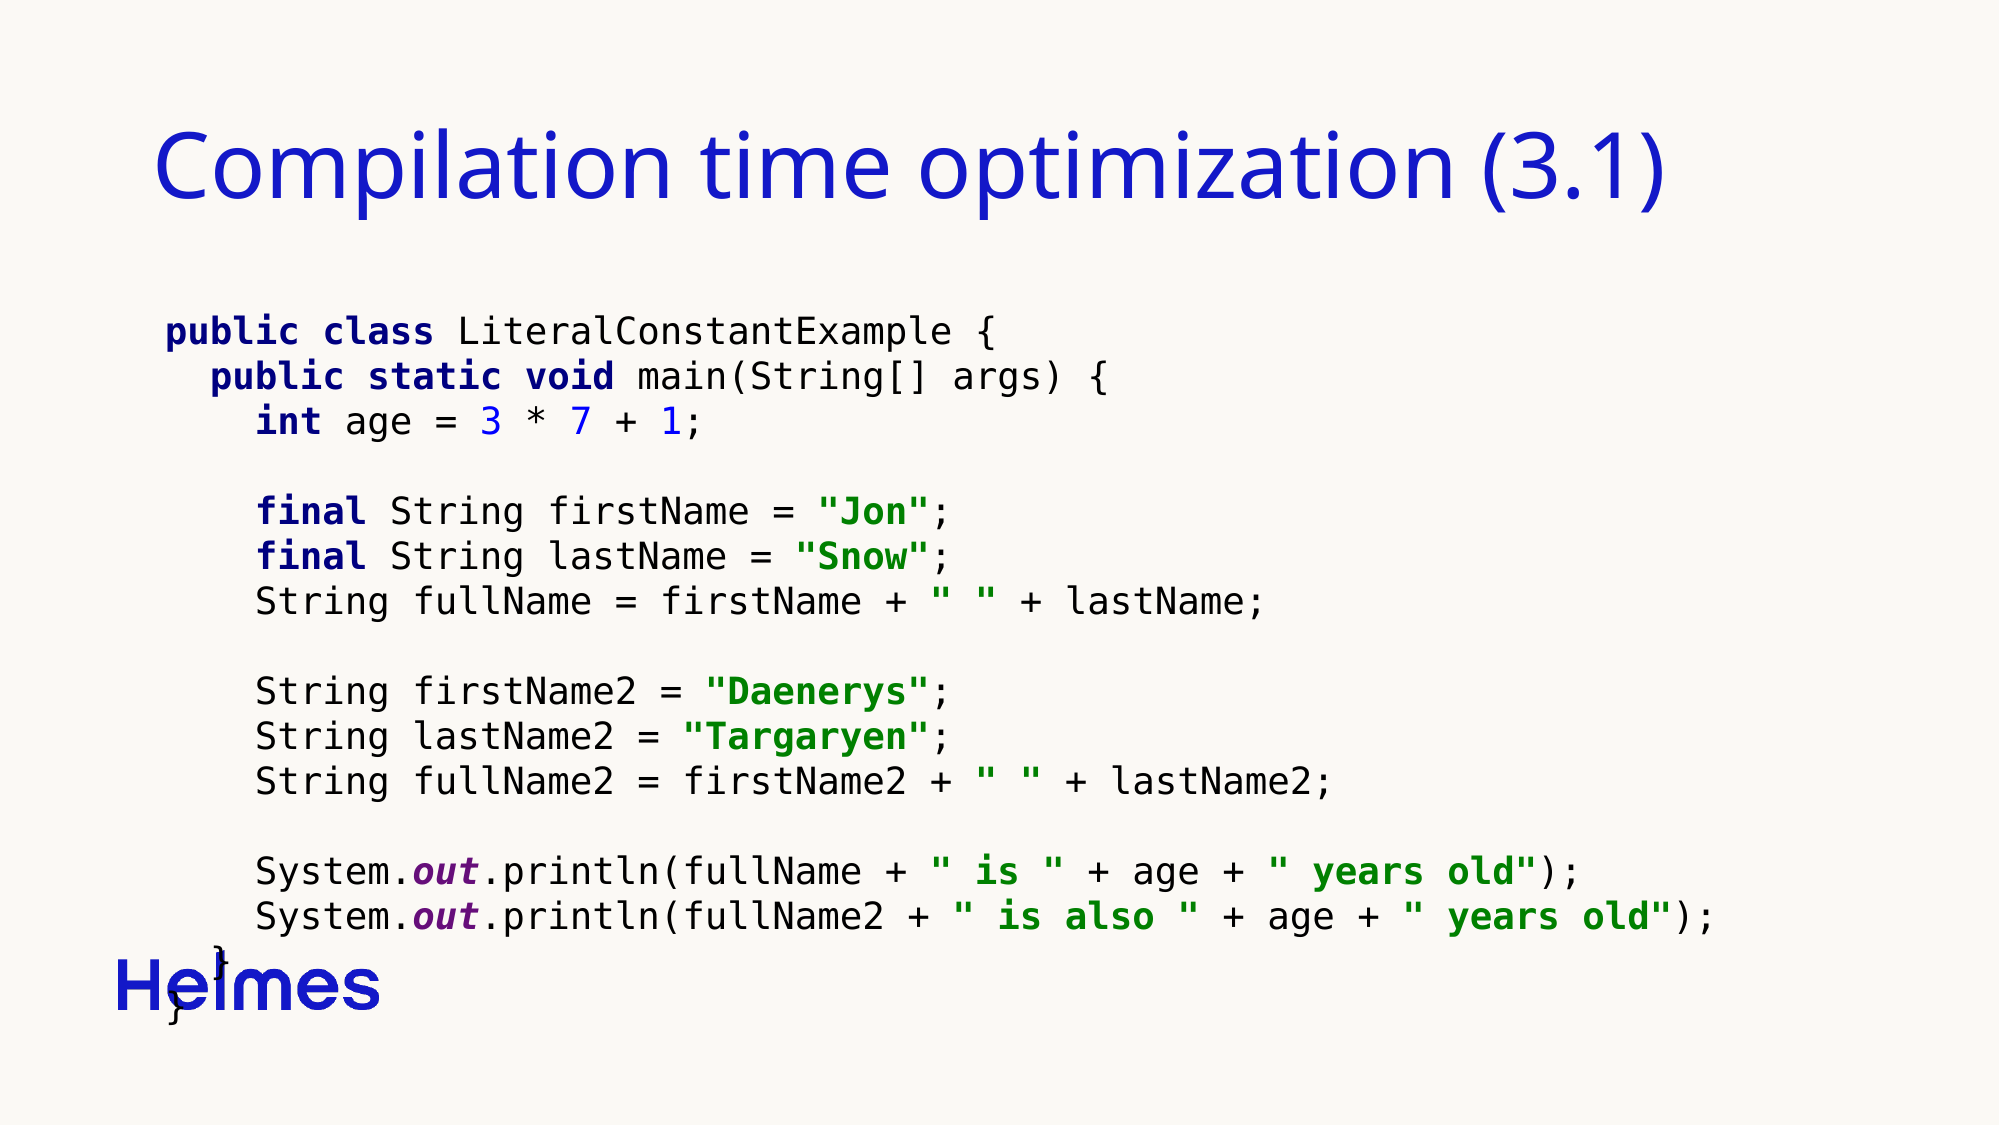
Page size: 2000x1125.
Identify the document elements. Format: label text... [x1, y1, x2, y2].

text_box Compilation time optimization (3.1) [137, 59, 1862, 277]
text_box public class LiteralConstantExample { public static void main(String[] args) { int age = 3 * 7 + 1; final String firstName = "Jon"; final String lastName = "Snow"; String fullName = firstName + " " + lastName; String firstName2 = "Daenerys"; String lastName2 = "Targaryen"; String fullName2 = firstName2 + " " + lastName2; System.out.println(fullName + " is " + age + " years old"); System.out.println(fullName2 + " is also " + age + " years old"); } } [150, 299, 1732, 1012]
picture [118, 950, 150, 1010]
